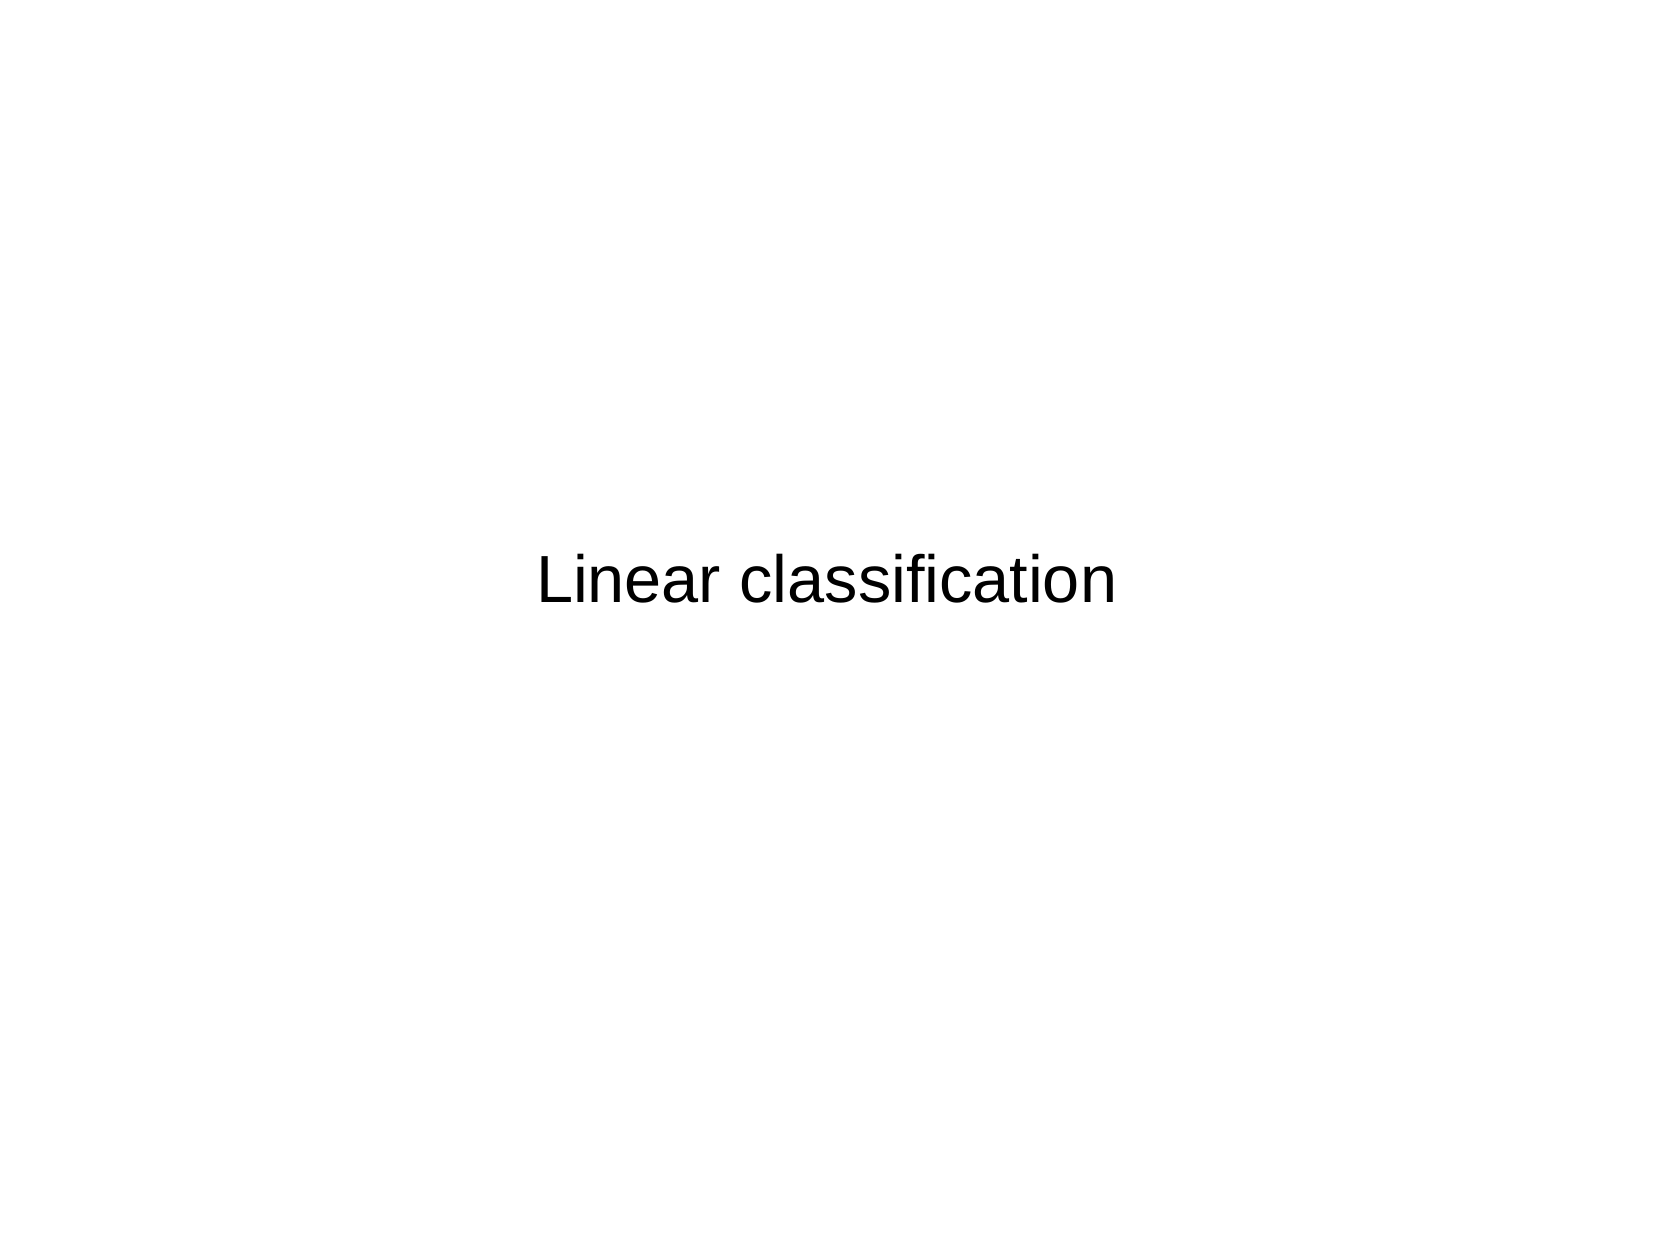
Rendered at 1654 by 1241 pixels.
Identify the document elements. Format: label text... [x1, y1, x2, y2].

subtitle Linear classification [82, 56, 1571, 1102]
